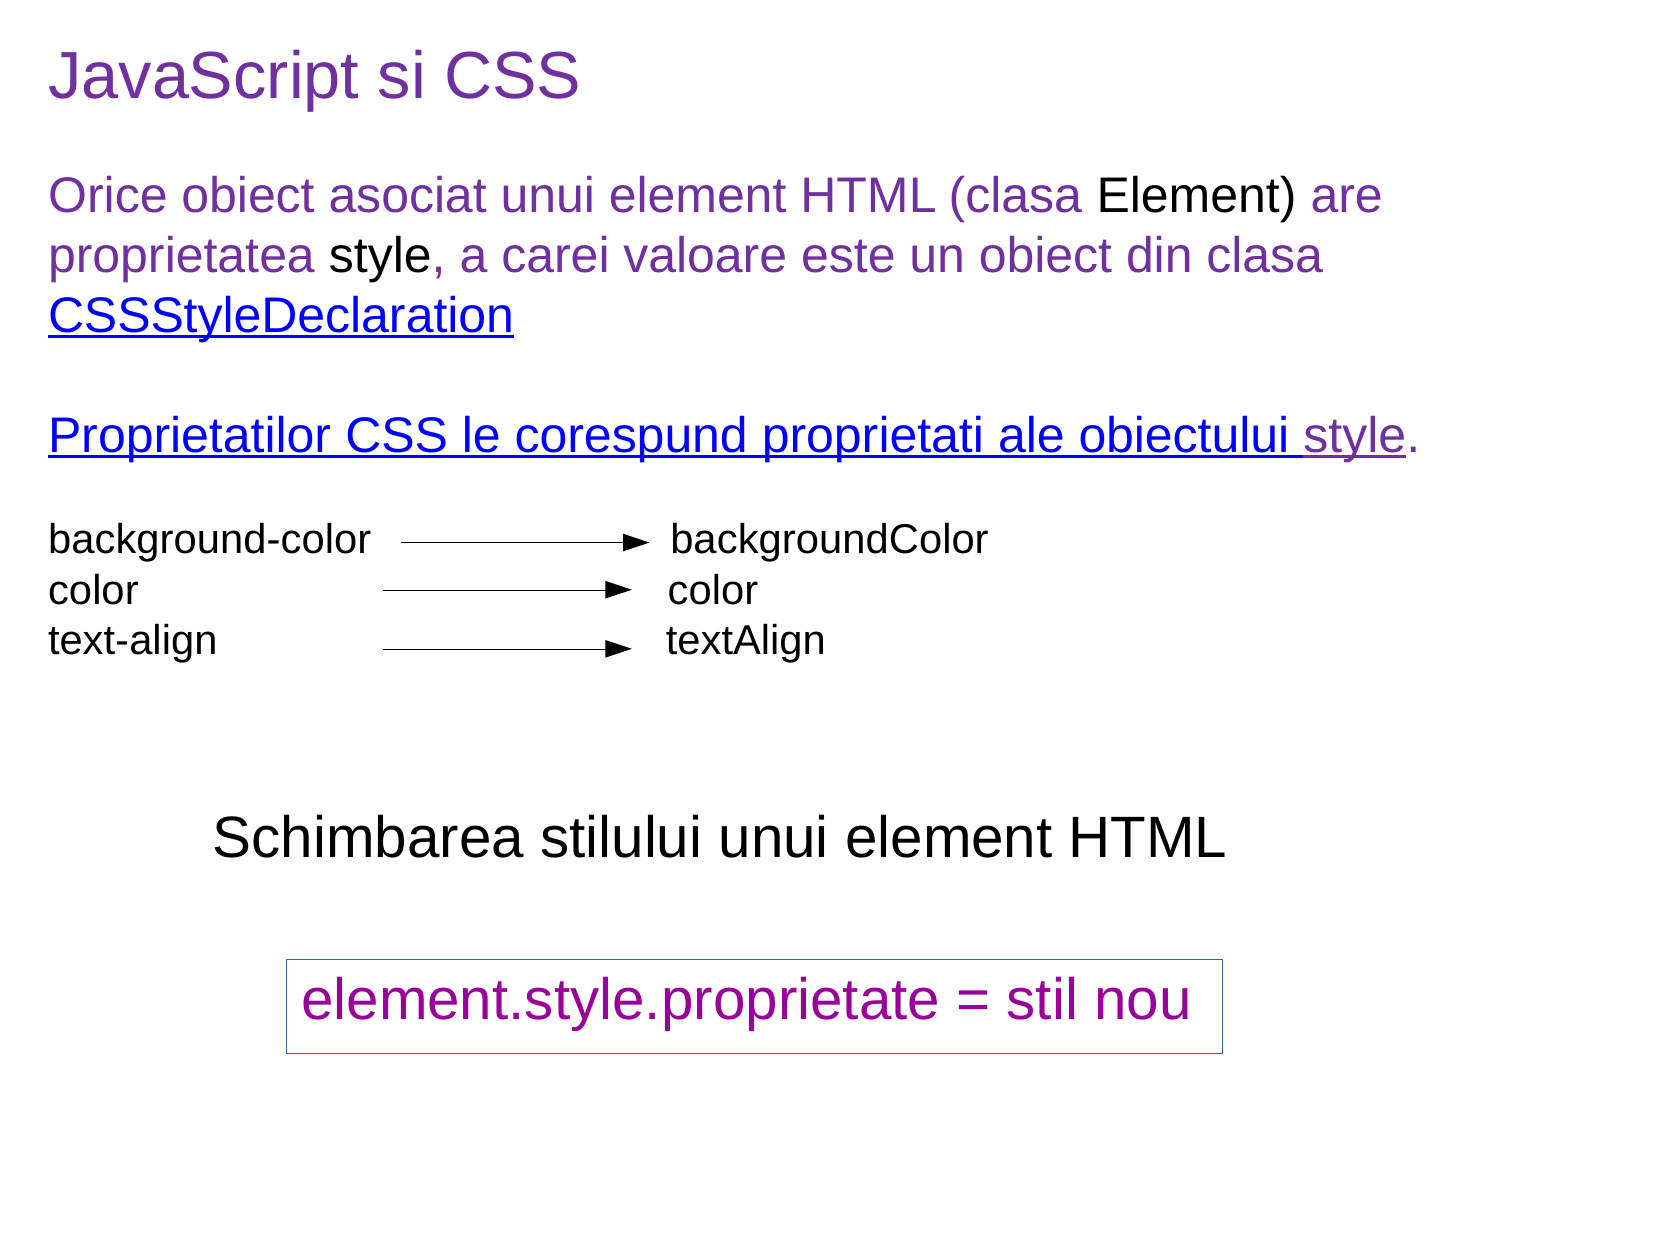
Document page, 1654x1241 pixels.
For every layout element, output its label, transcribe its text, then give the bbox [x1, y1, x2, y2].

text_box JavaScript si CSS Orice obiect asociat unui element HTML (clasa Element) are proprietatea style, a carei valoare este un obiect din clasa CSSStyleDeclaration Proprietatilor CSS le corespund proprietati ale obiectului style. background-color backgroundColor color color text-align textAlign [33, 24, 1475, 670]
text_box Schimbarea stilului unui element HTML [198, 797, 1244, 878]
text_box element.style.proprietate = stil nou [286, 959, 1223, 1054]
